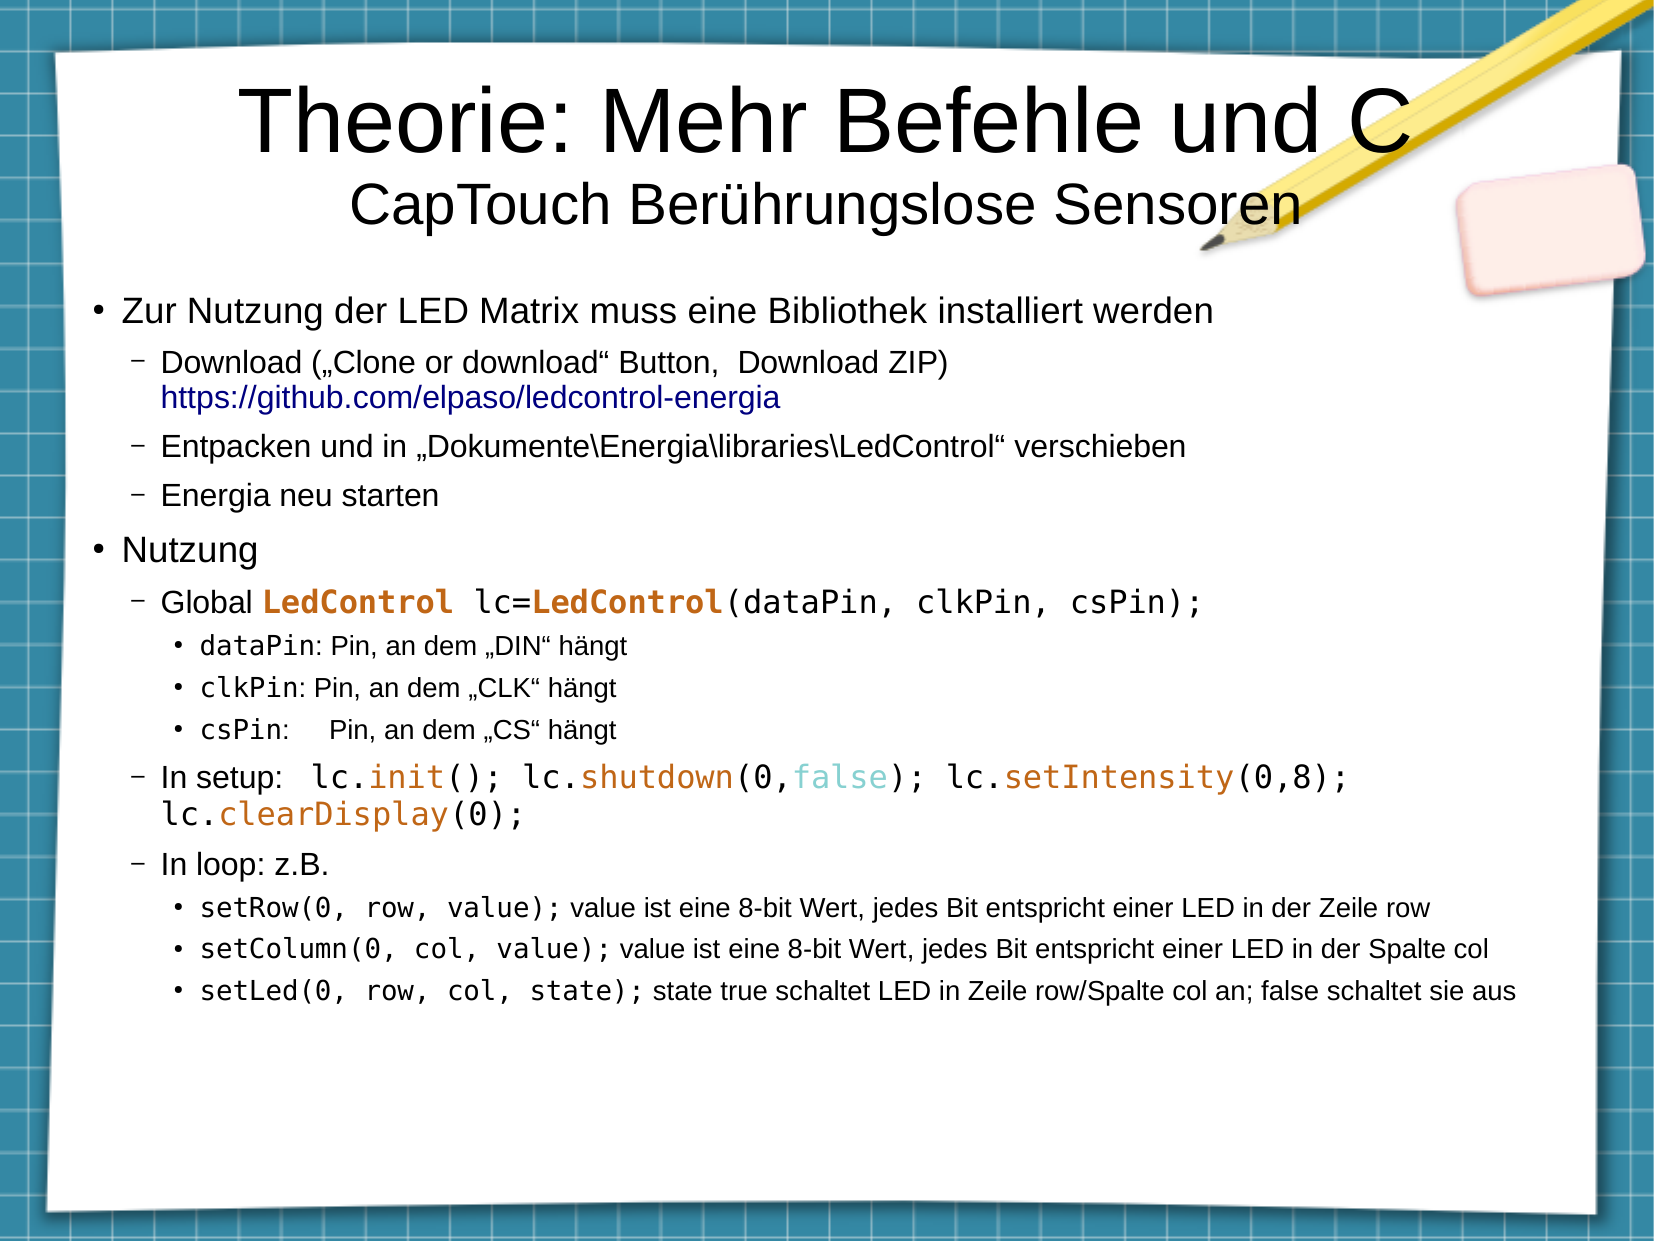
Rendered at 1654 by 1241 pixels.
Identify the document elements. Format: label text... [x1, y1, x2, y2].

picture [0, 0, 1654, 1241]
list Zur Nutzung der LED Matrix muss eine Bibliothek installiert werden Download („Clone or download“ Button, Download ZIP) https://github.com/elpaso/ledcontrol-energia Entpacken und in „Dokumente\Energia\libraries\LedControl“ verschieben Energia neu starten Nutzung Global LedControl lc=LedControl(dataPin, clkPin, csPin); dataPin: Pin, an dem „DIN“ hängt clkPin: Pin, an dem „CLK“ hängt csPin: Pin, an dem „CS“ hängt In setup: lc.init(); lc.shutdown(0,false); lc.setIntensity(0,8); lc.clearDisplay(0); In loop: z.B. setRow(0, row, value); value ist eine 8-bit Wert, jedes Bit entspricht einer LED in der Zeile row setColumn(0, col, value); value ist eine 8-bit Wert, jedes Bit entspricht einer LED in der Spalte col setLed(0, row, col, state); state true schaltet LED in Zeile row/Spalte col an; false schaltet sie aus [82, 290, 1571, 1010]
title Theorie: Mehr Befehle und C CapTouch Berührungslose Sensoren [82, 49, 1571, 257]
